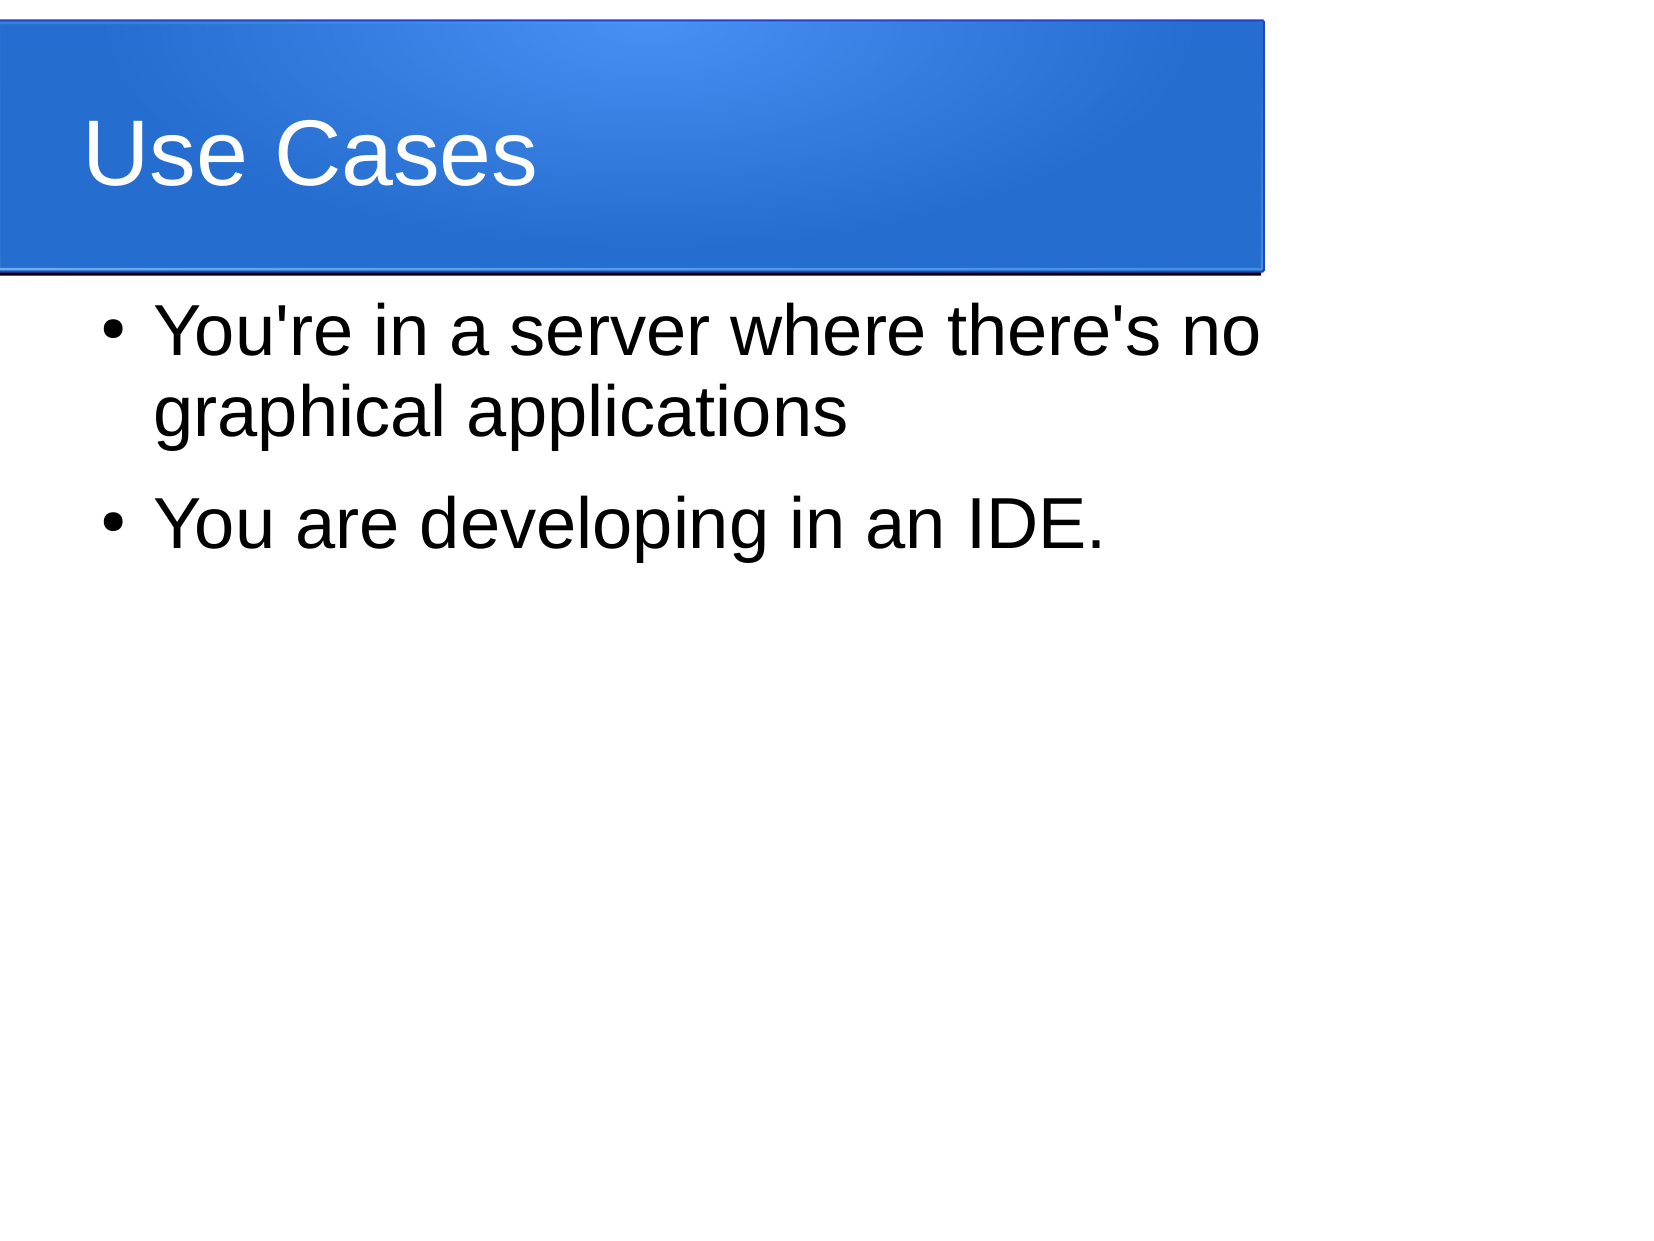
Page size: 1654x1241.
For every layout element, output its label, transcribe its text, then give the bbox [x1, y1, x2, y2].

list You're in a server where there's no graphical applications You are developing in an IDE. [82, 290, 1538, 1010]
title Use Cases [82, 49, 1250, 257]
